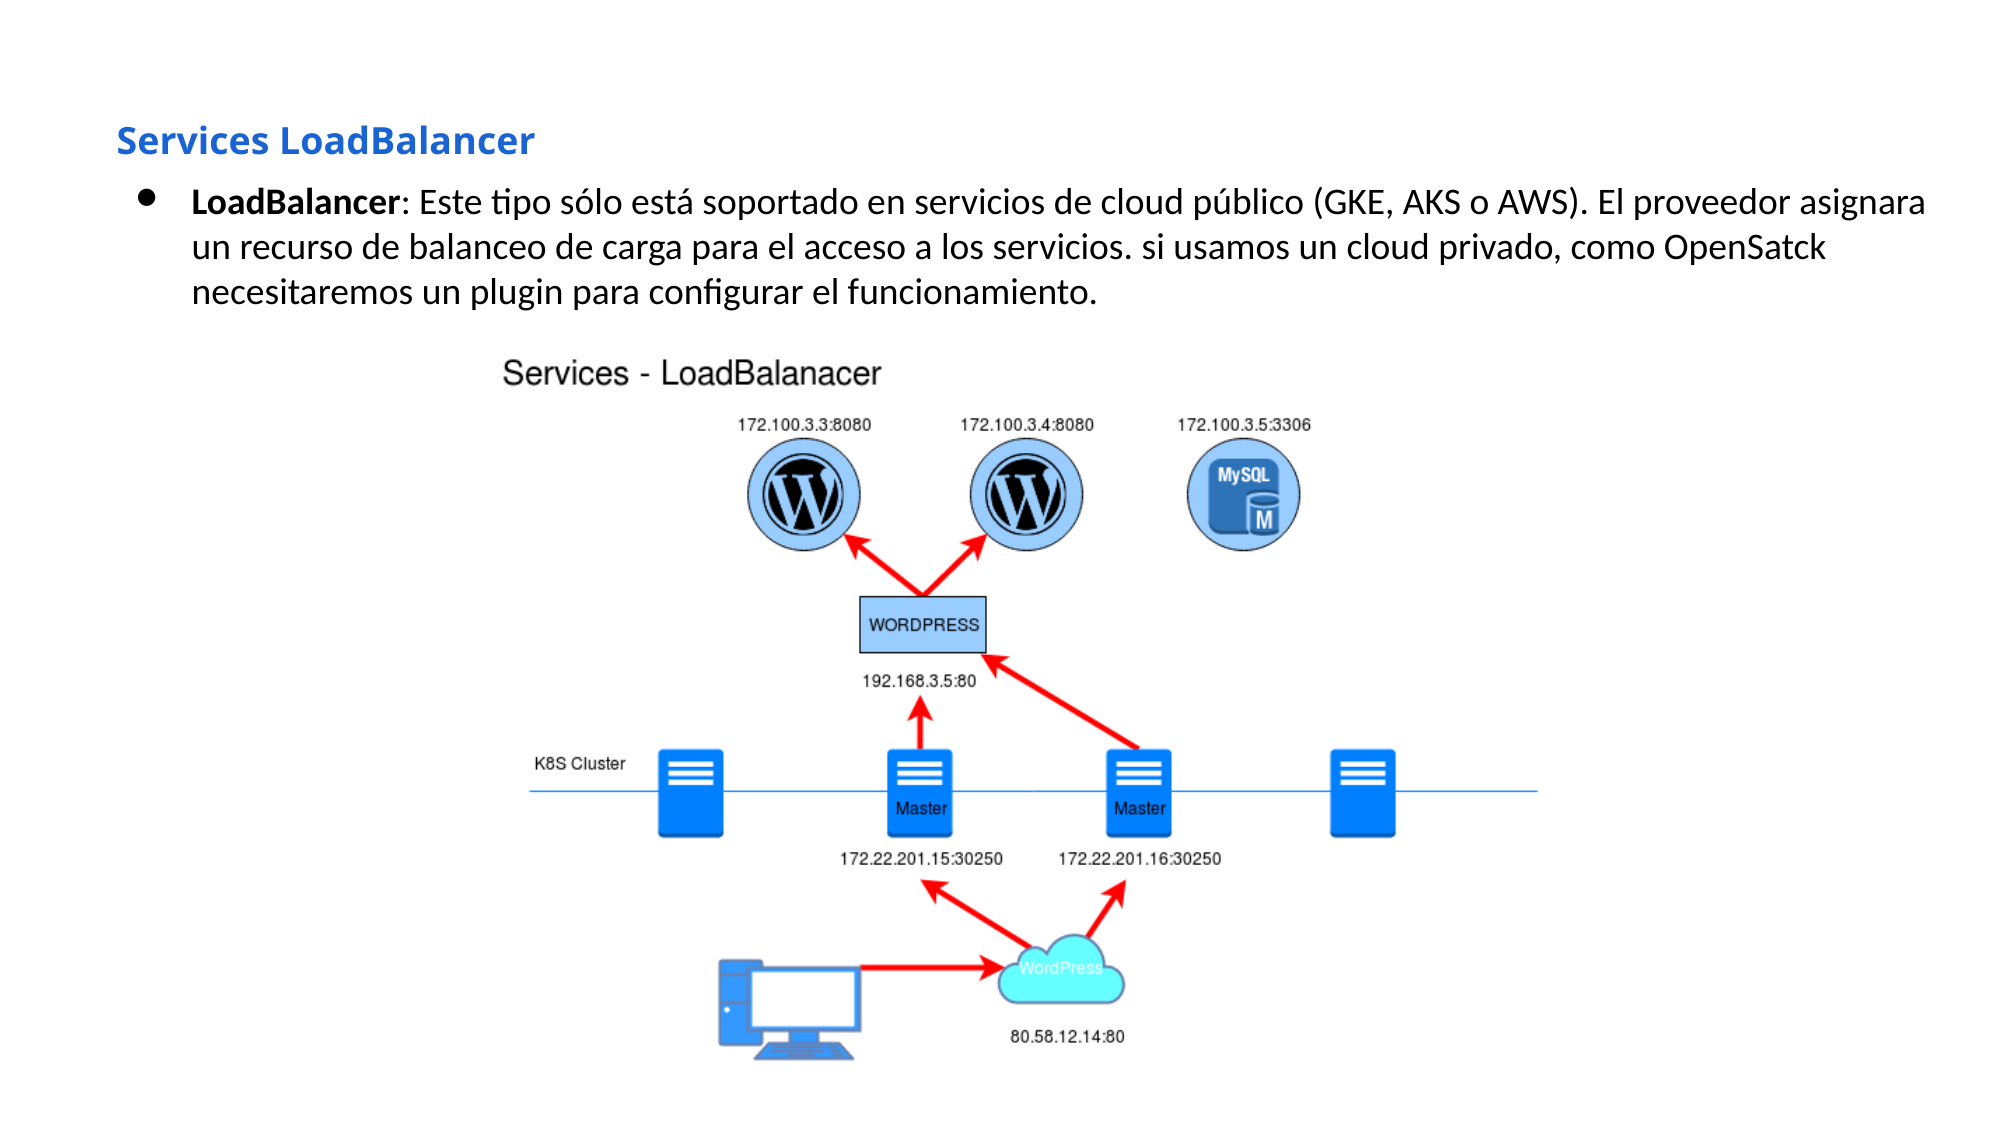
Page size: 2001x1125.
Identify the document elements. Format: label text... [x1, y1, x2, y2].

text_box Services LoadBalancer [101, 110, 638, 170]
picture [473, 340, 1554, 1075]
text_box LoadBalancer: Este tipo sólo está soportado en servicios de cloud público (GKE, AKS o AWS). El proveedor asignara un recurso de balanceo de carga para el acceso a los servicios. si usamos un cloud privado, como OpenSatck necesitaremos un plugin para configurar el funcionamiento. [101, 169, 1977, 341]
